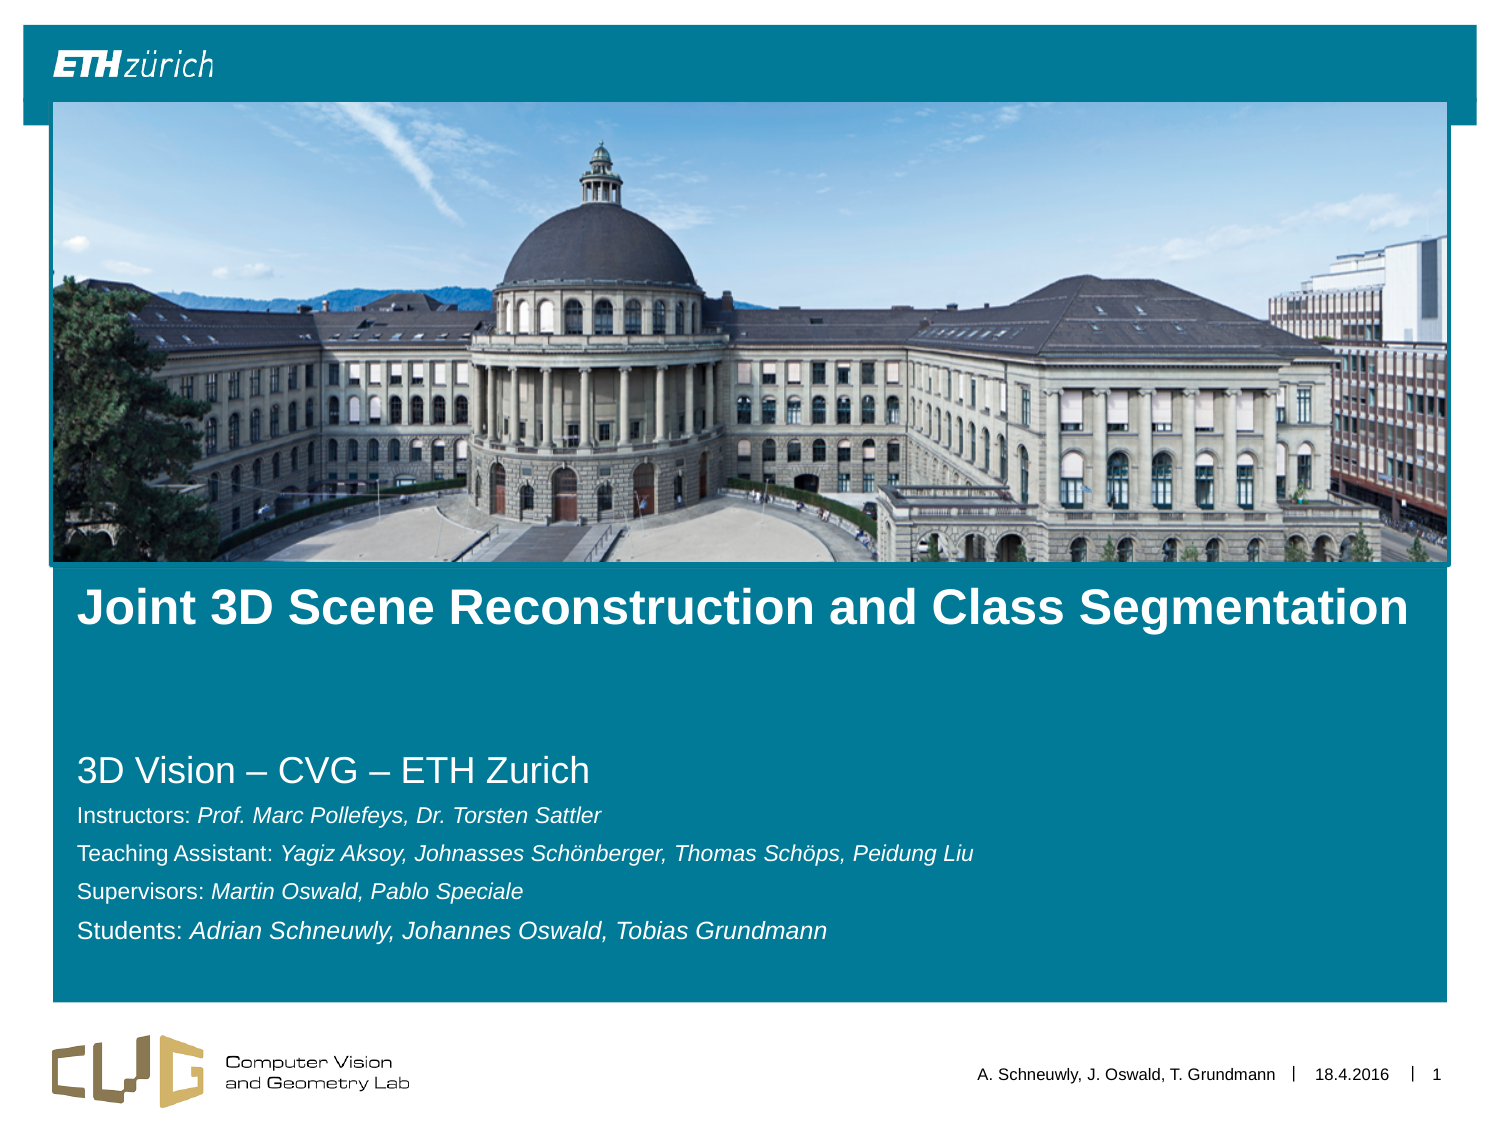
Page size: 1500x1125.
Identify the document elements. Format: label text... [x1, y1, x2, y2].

picture [54, 103, 1446, 561]
footer A. Schneuwly, J. Oswald, T. Grundmann [750, 1034, 1277, 1112]
subtitle 3D Vision – CVG – ETH Zurich Instructors: Prof. Marc Pollefeys, Dr. Torsten Sattler Teaching Assistant: Yagiz Aksoy, Johnasses Schönberger, Thomas Schöps, Peidung Liu Supervisors: Martin Oswald, Pablo Speciale Students: Adrian Schneuwly, Johannes Oswald, Tobias Grundmann [53, 752, 1447, 1003]
slide_number <number> [1415, 1034, 1459, 1112]
title Joint 3D Scene Reconstruction and Class Segmentation [53, 569, 1447, 752]
picture [52, 1035, 409, 1108]
slide_number 18.4.2016 [1302, 1034, 1403, 1112]
